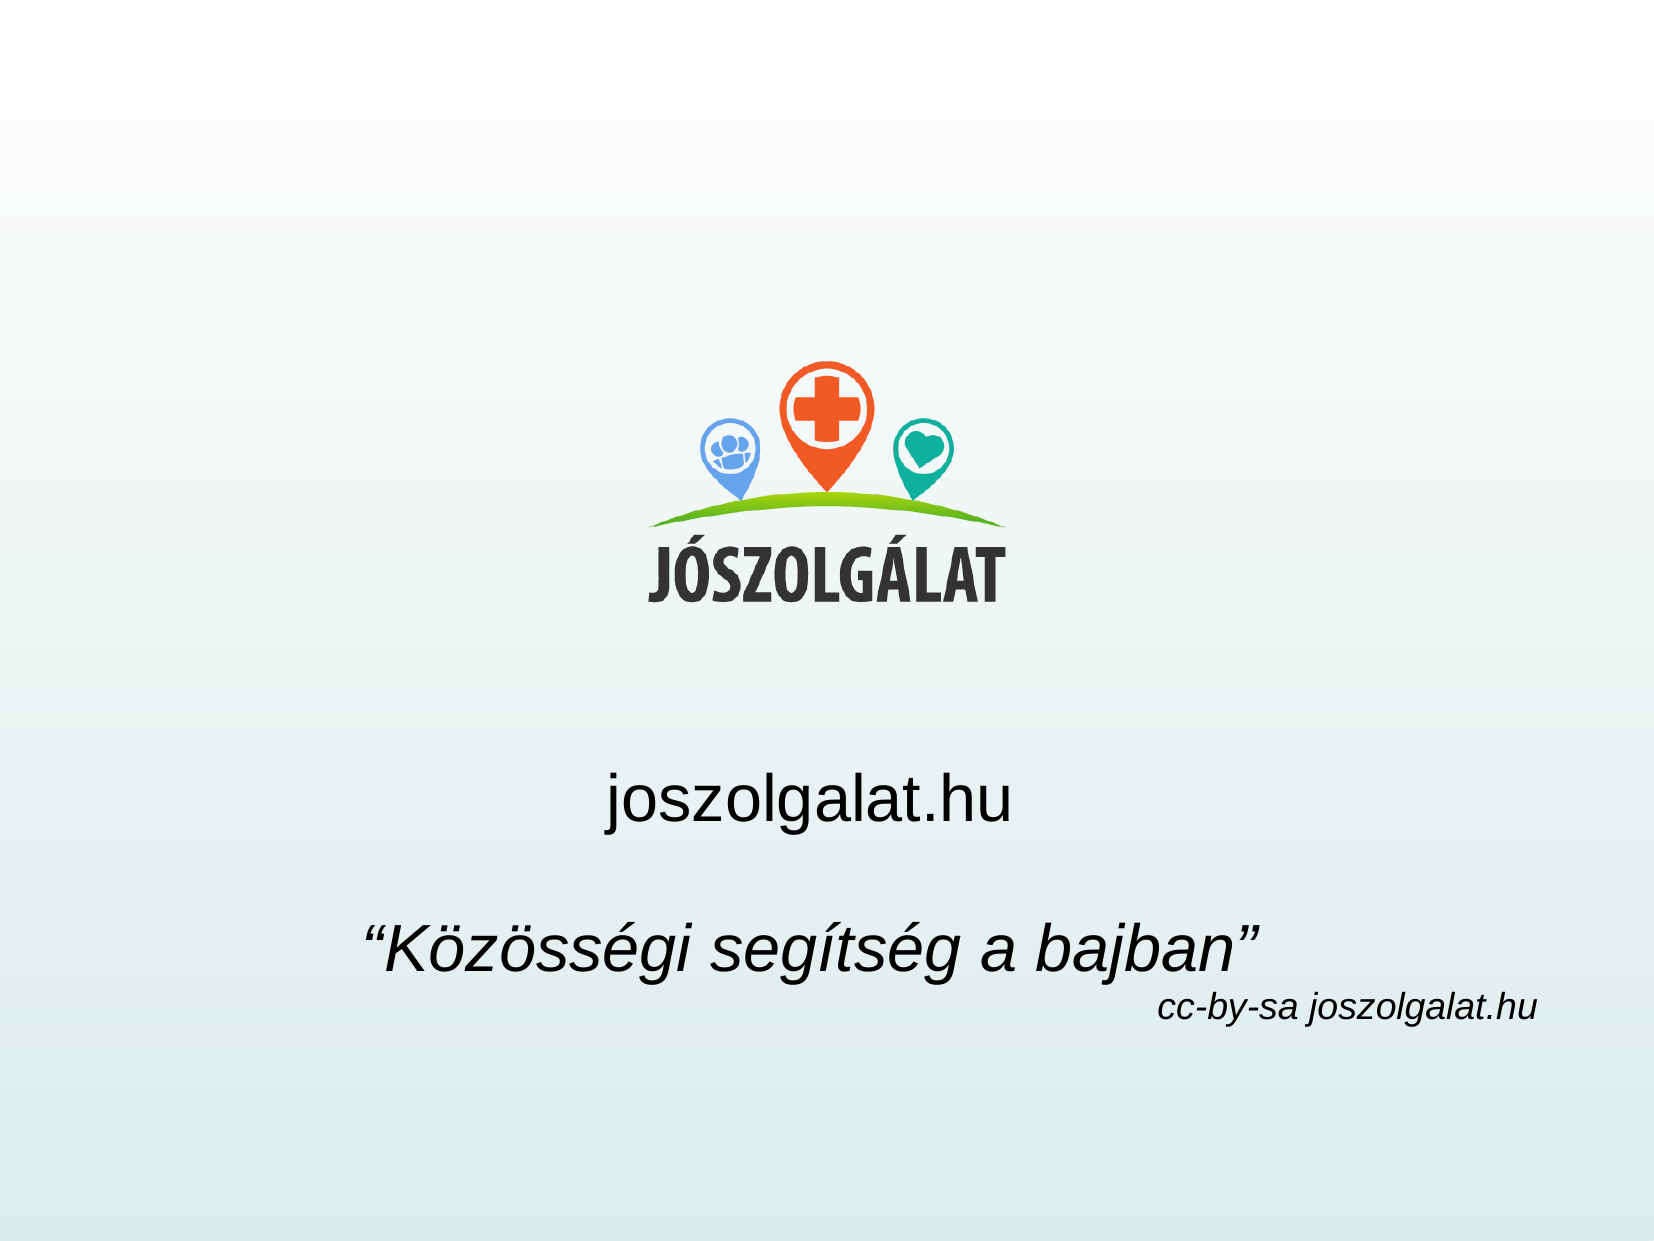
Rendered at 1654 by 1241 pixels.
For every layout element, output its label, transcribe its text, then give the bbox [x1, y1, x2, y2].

subtitle joszolgalat.hu “Közösségi segítség a bajban” cc-by-sa joszolgalat.hu [82, 686, 1538, 1028]
picture [616, 271, 1037, 692]
